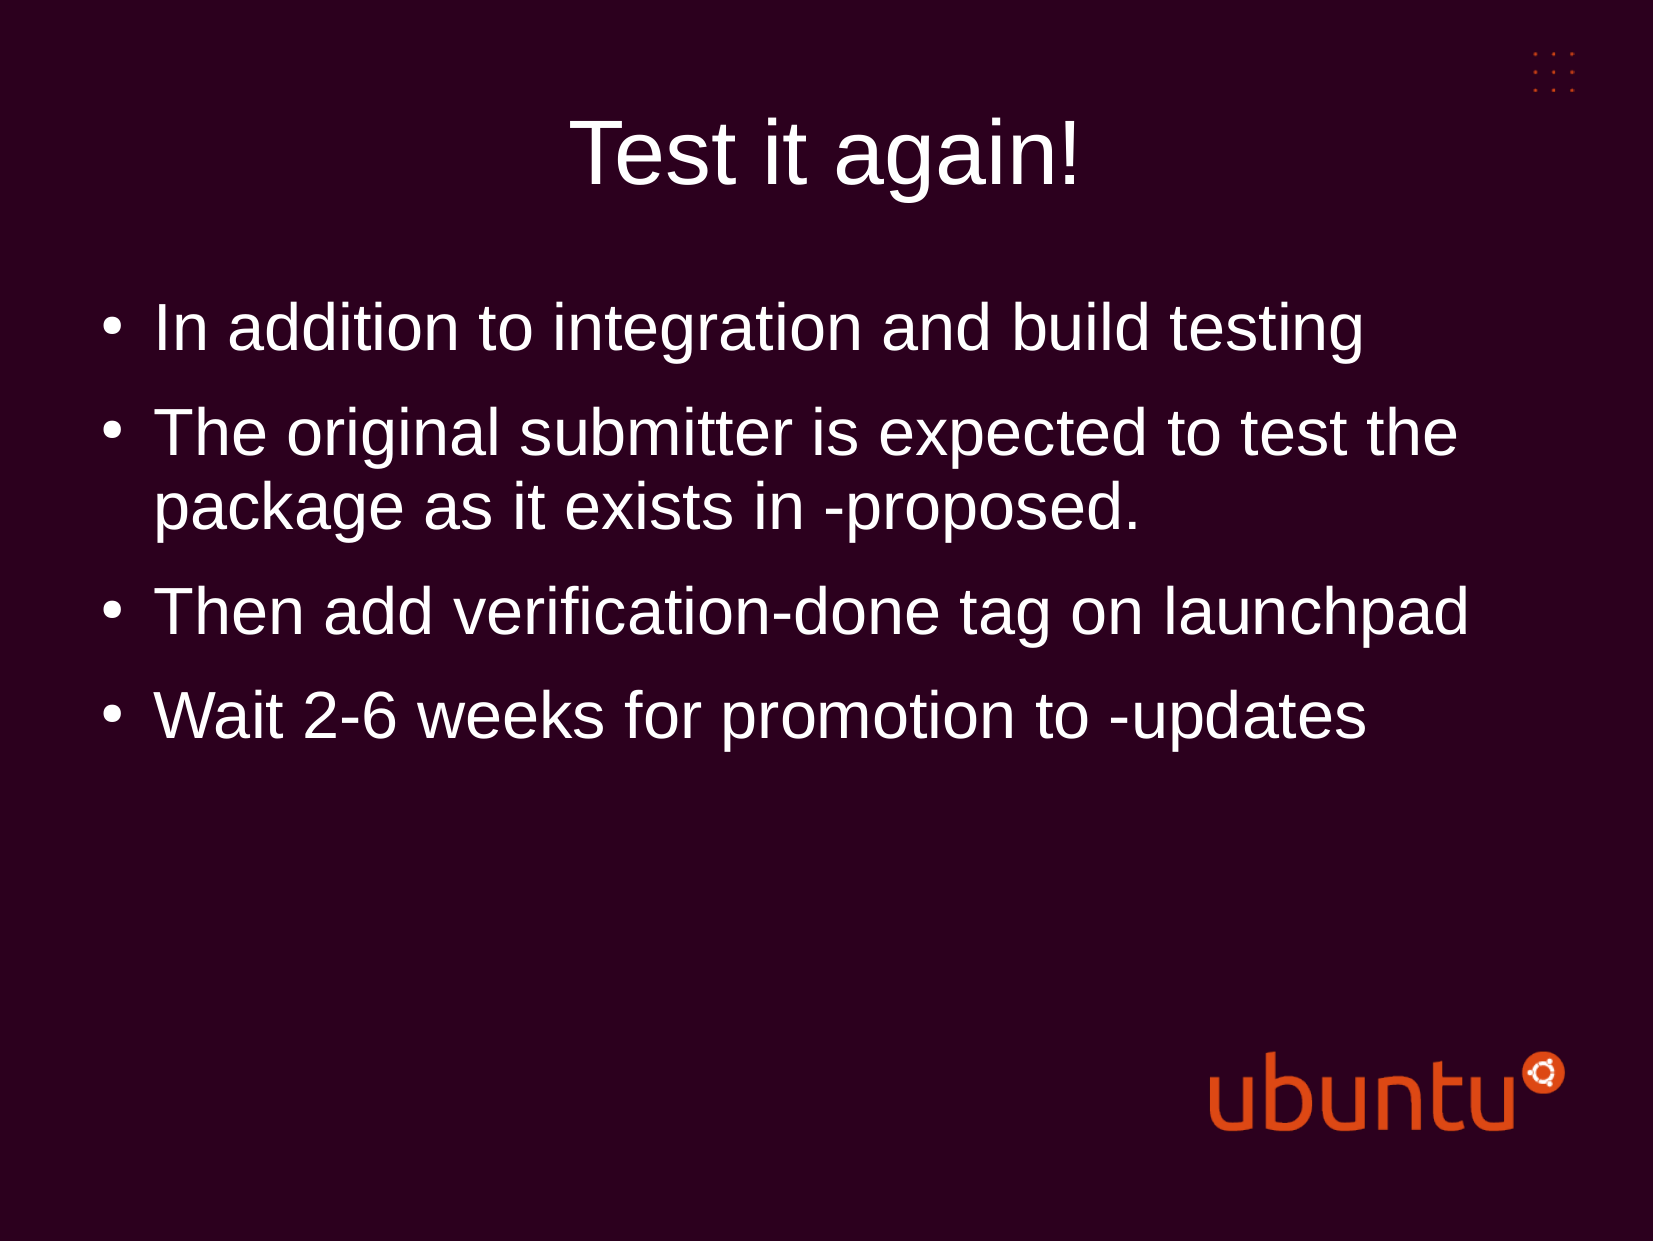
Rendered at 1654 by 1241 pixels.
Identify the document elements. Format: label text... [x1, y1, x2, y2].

picture [1571, 49, 1575, 94]
title Test it again! [82, 49, 1571, 257]
list In addition to integration and build testing The original submitter is expected to test the package as it exists in -proposed. Then add verification-done tag on launchpad Wait 2-6 weeks for promotion to -updates [82, 290, 1571, 1010]
picture [1121, 960, 1653, 1223]
